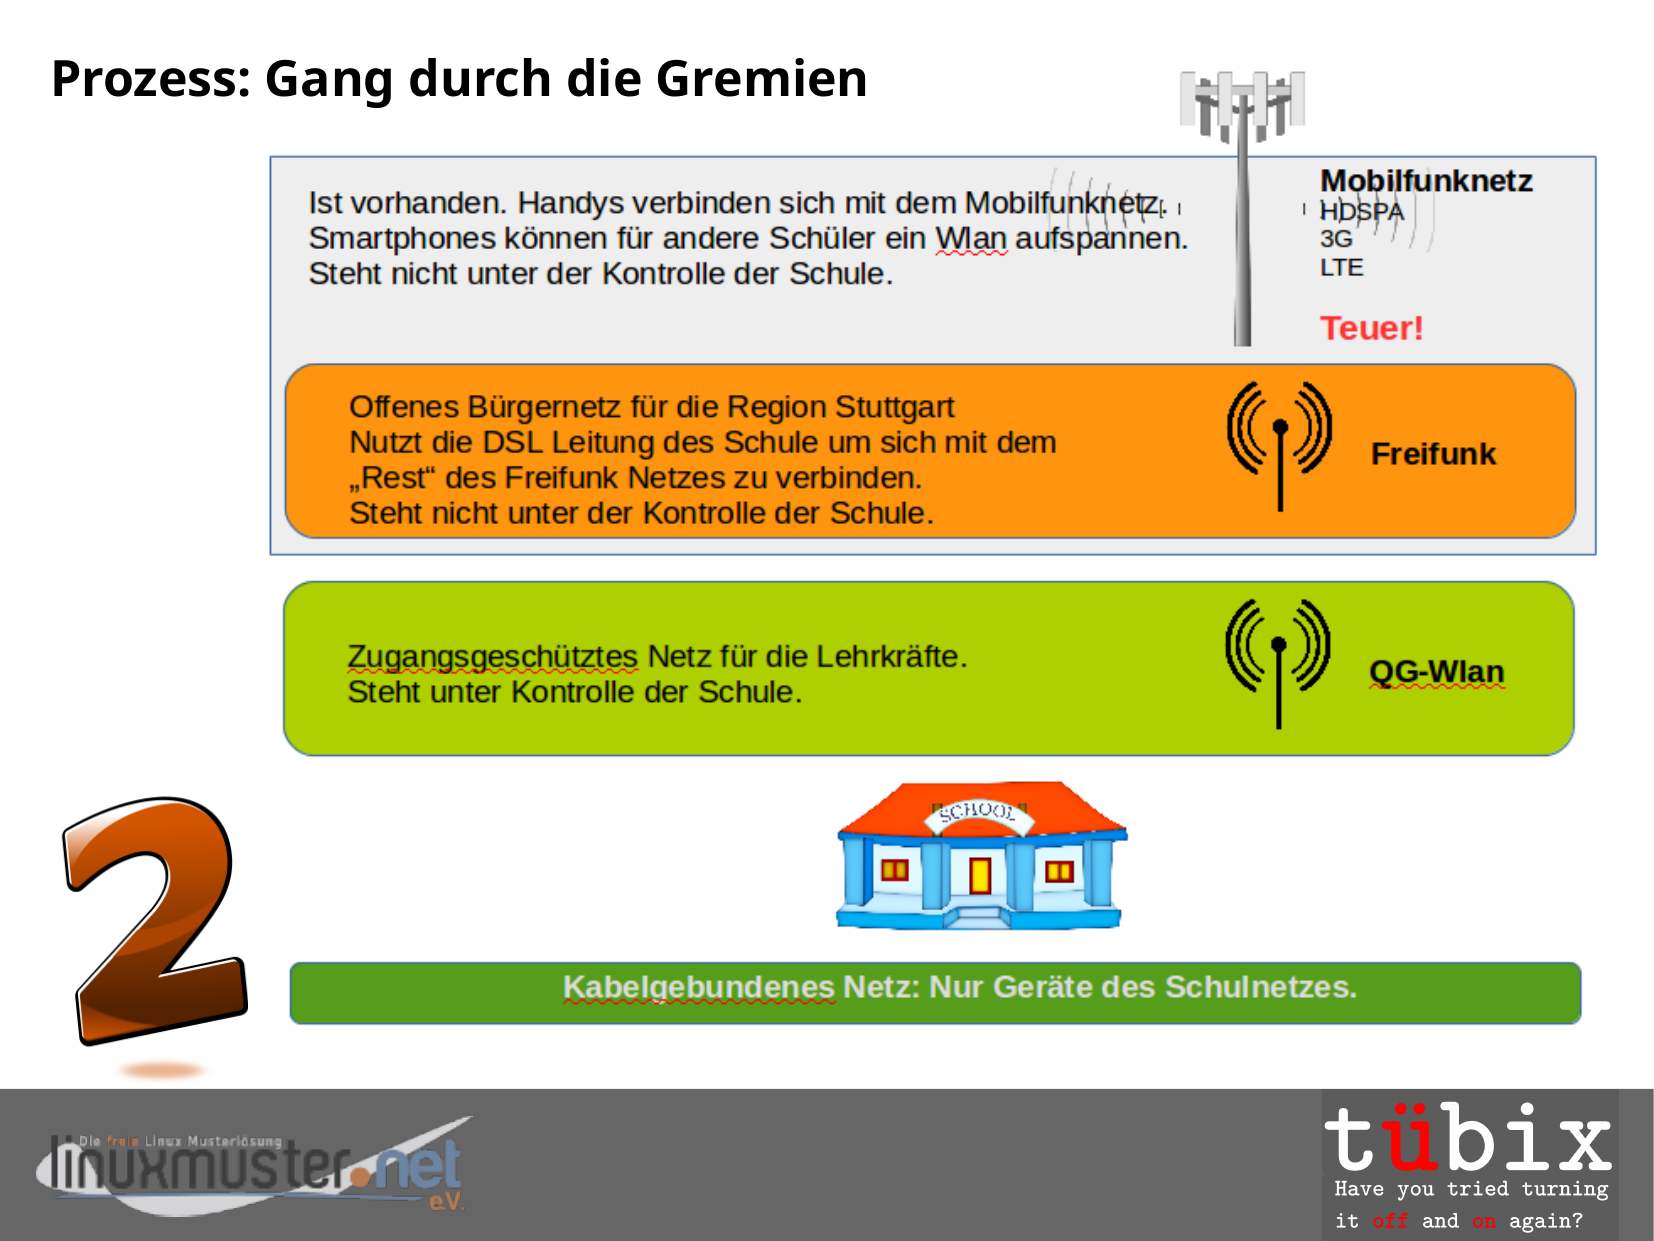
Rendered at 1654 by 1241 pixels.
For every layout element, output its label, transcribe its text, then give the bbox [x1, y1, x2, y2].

picture [1322, 1089, 1619, 1241]
picture [36, 1116, 473, 1217]
picture [0, 23, 1619, 1087]
text_box Prozess: Gang durch die Gremien [35, 35, 826, 114]
